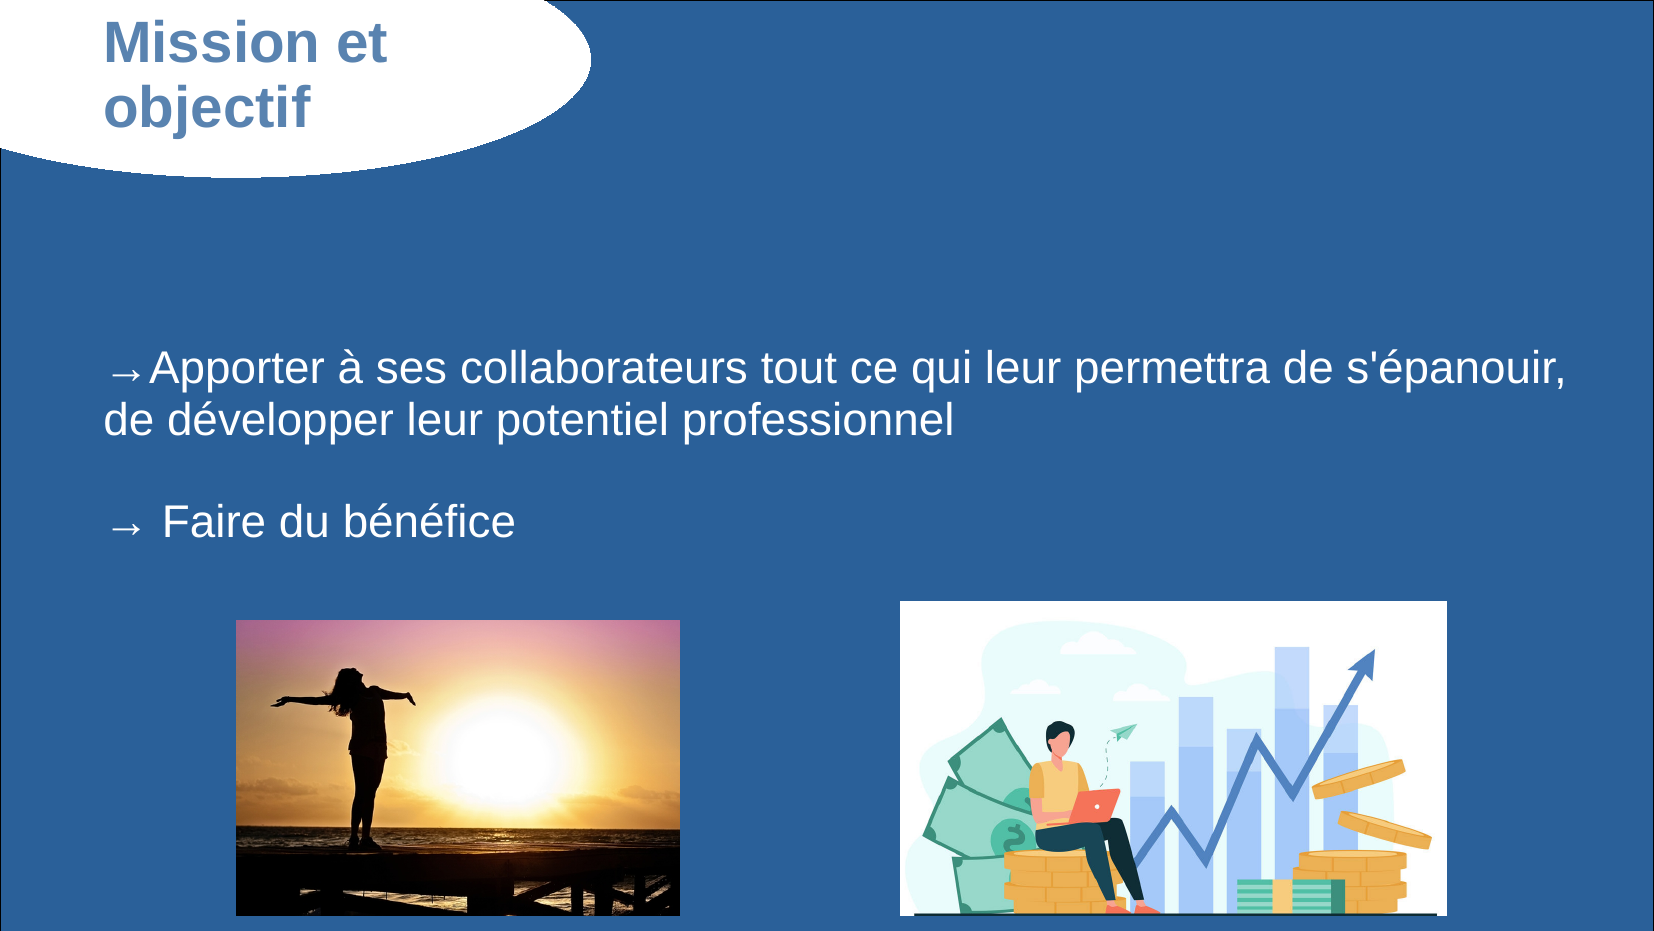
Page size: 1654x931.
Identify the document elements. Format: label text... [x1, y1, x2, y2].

text_box [0, 0, 1654, 931]
picture [236, 620, 680, 916]
text_box Mission et objectif [88, 2, 709, 148]
text_box →Apporter à ses collaborateurs tout ce qui leur permettra de s'épanouir, de développer leur potentiel professionnel → Faire du bénéfice [88, 335, 1625, 658]
picture [900, 601, 1447, 916]
